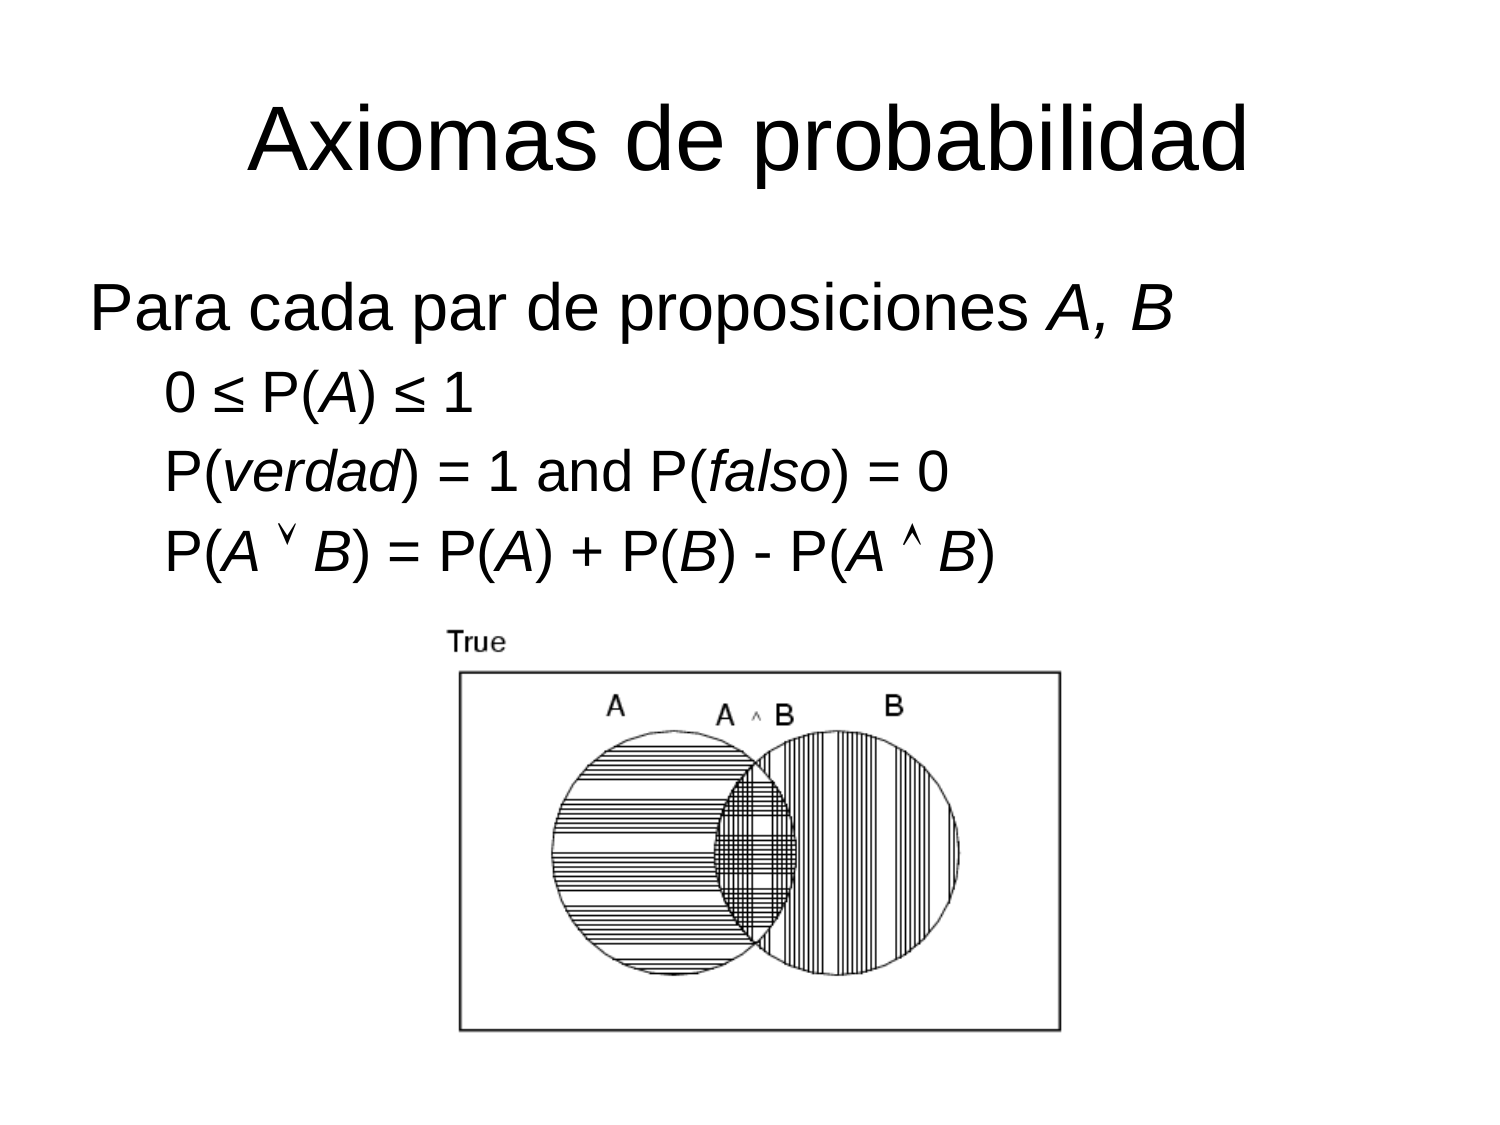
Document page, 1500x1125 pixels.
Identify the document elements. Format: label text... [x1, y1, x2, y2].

title Axiomas de probabilidad [75, 45, 1426, 233]
list Para cada par de proposiciones A, B 0 ≤ P(A) ≤ 1 P(verdad) = 1 and P(falso) = 0 P(A  B) = P(A) + P(B) - P(A  B) [75, 262, 1426, 1006]
picture [442, 624, 1063, 1034]
